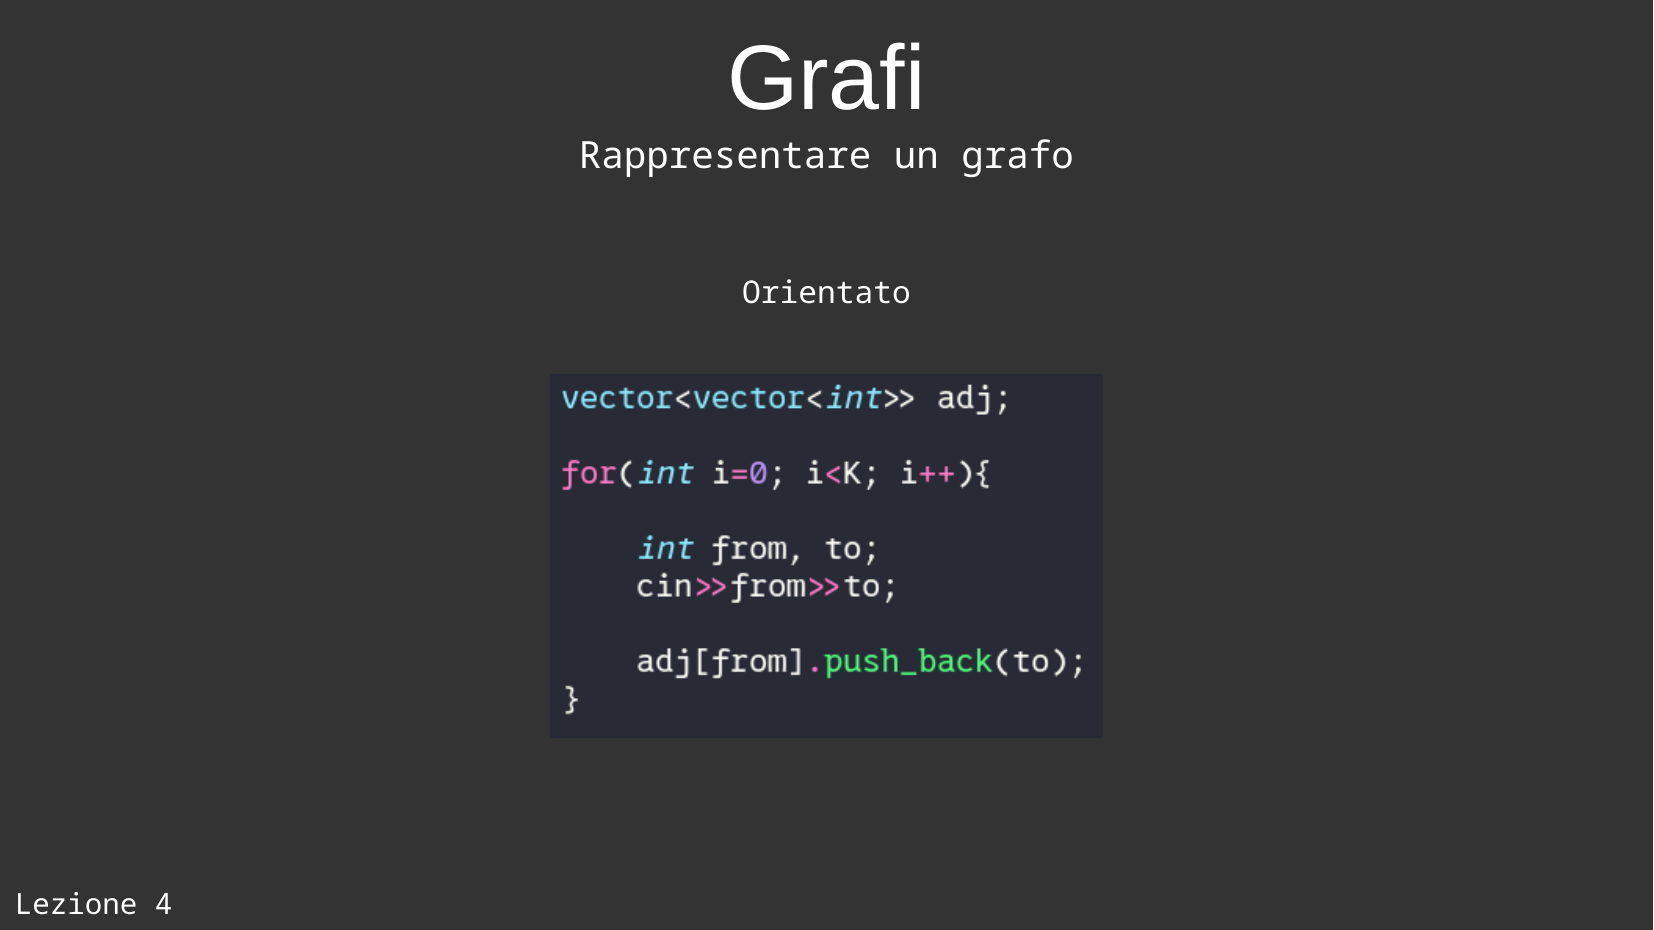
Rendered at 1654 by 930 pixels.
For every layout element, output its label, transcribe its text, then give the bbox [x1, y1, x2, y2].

text_box Lezione 4 [0, 875, 188, 930]
text_box Orientato [727, 262, 926, 321]
text_box Rappresentare un grafo [564, 121, 1089, 188]
title Grafi [82, 0, 1571, 156]
picture [550, 374, 1103, 738]
